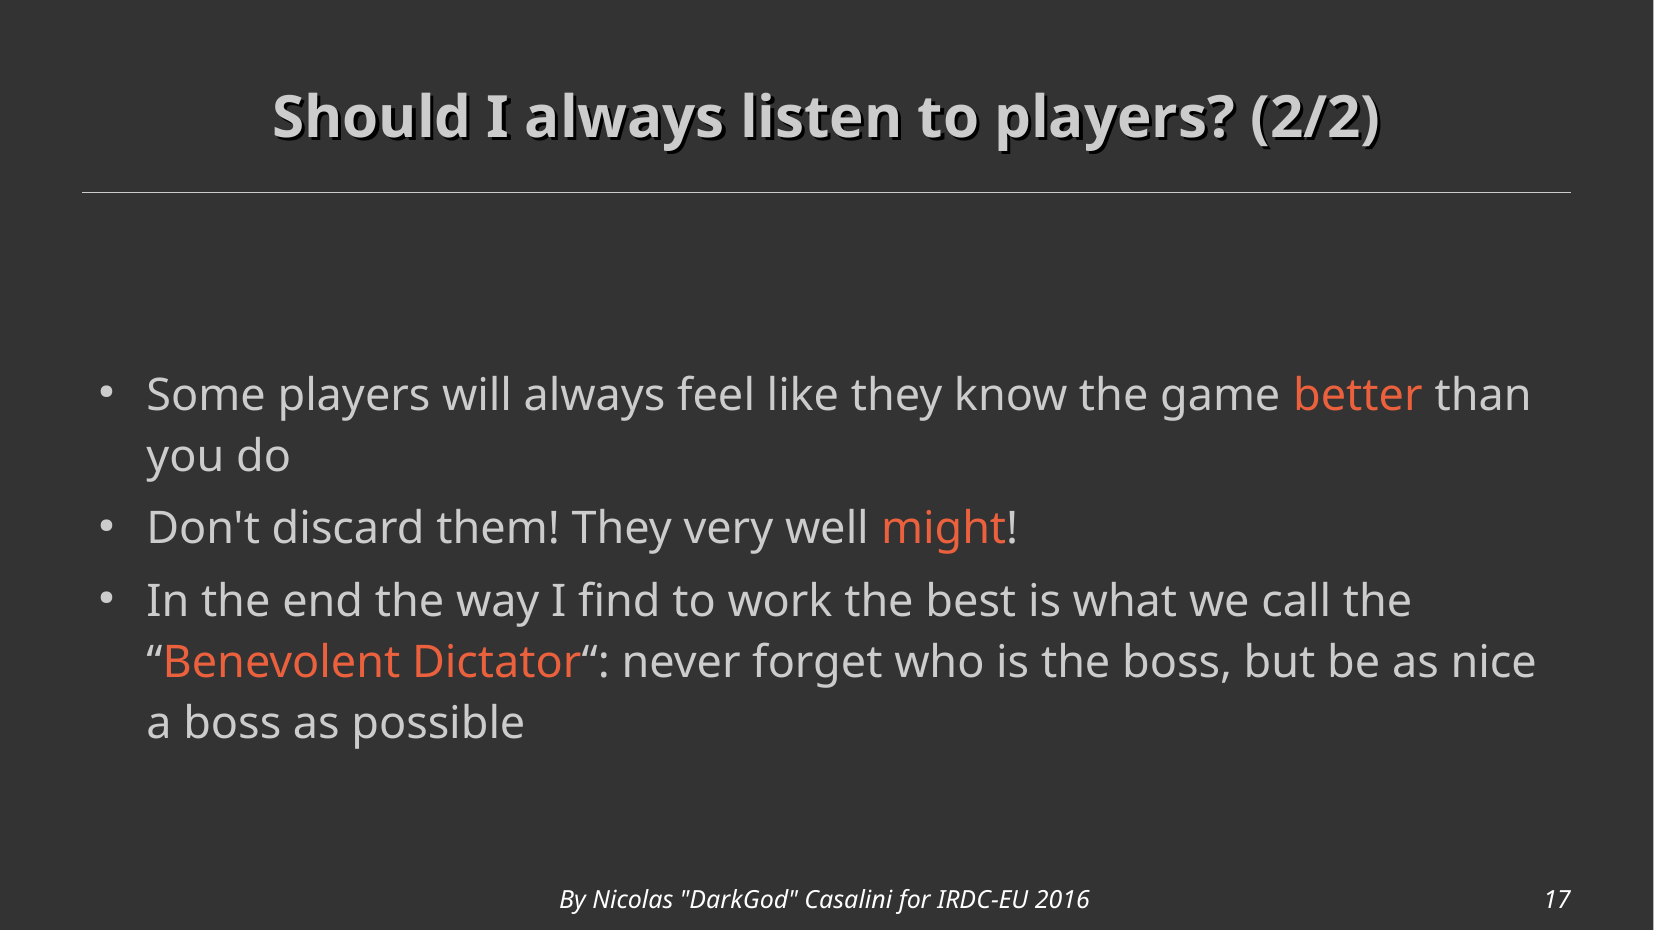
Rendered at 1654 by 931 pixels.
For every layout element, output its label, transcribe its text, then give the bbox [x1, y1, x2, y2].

list Some players will always feel like they know the game better than you do Don't discard them! They very well might! In the end the way I find to work the best is what we call the “Benevolent Dictator“: never forget who is the boss, but be as nice a boss as possible [82, 217, 1571, 757]
title Should I always listen to players? (2/2) [82, 37, 1571, 193]
